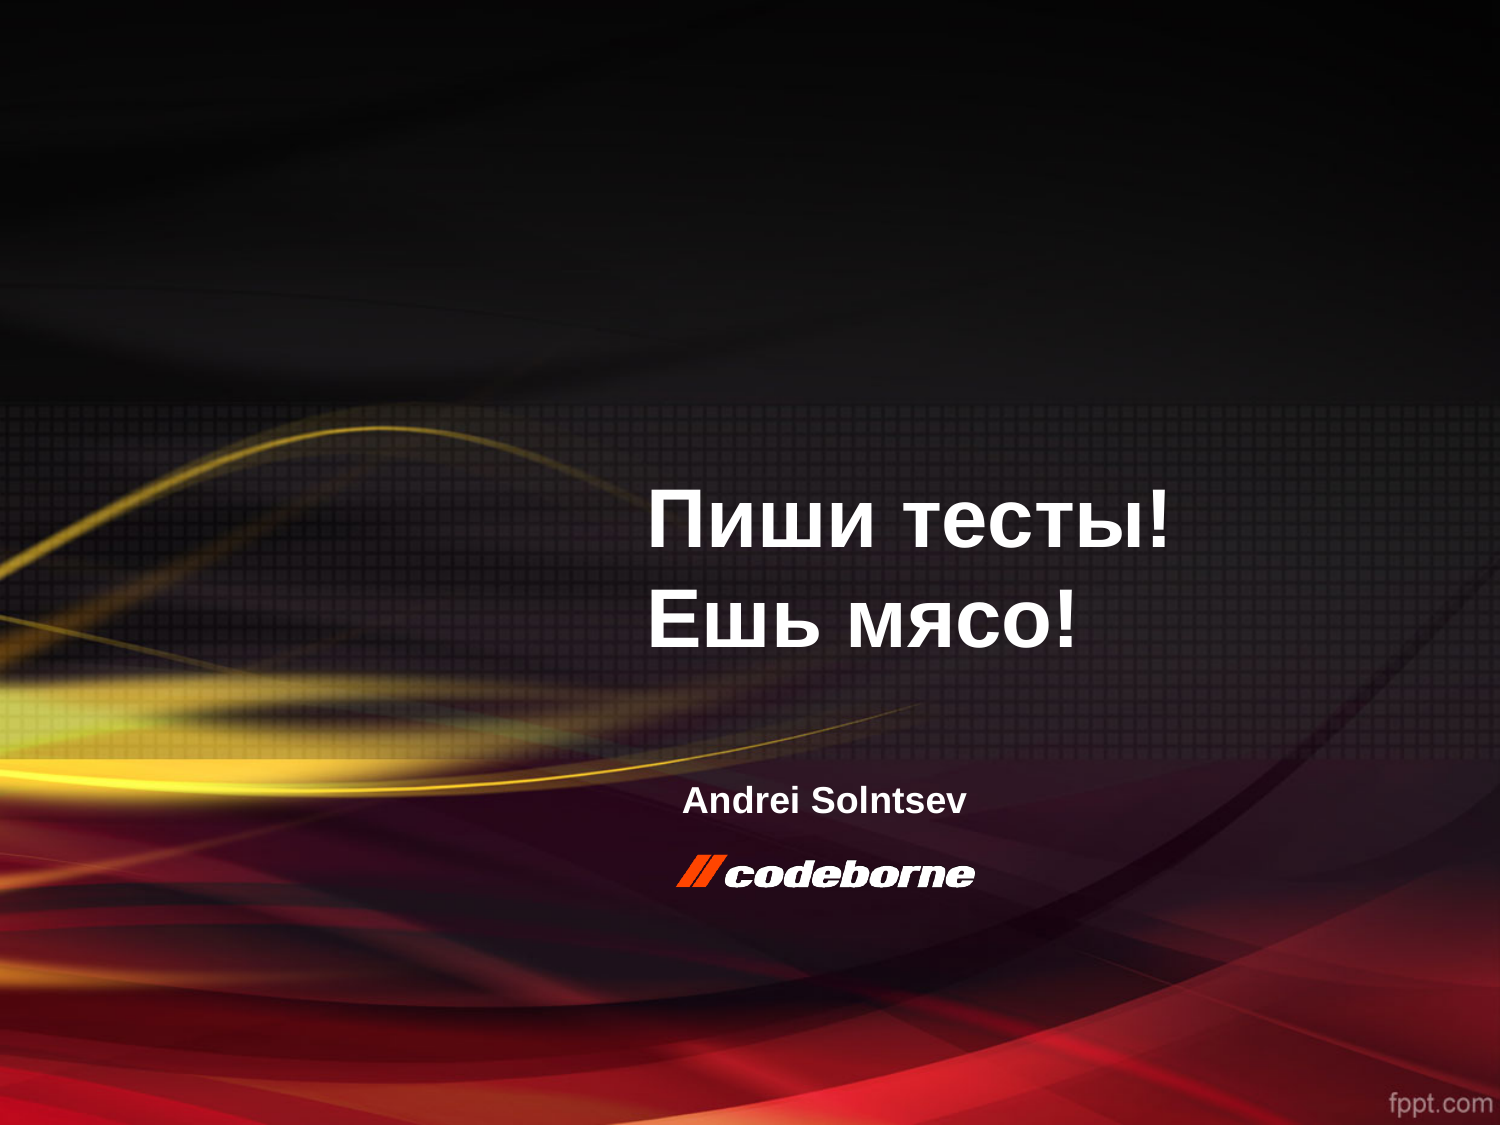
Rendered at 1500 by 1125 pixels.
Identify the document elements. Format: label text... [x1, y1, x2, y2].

text_box Andrei Solntsev [631, 757, 1152, 840]
title Пиши тесты! Ешь мясо! [631, 456, 1441, 546]
picture [0, 0, 1500, 1125]
